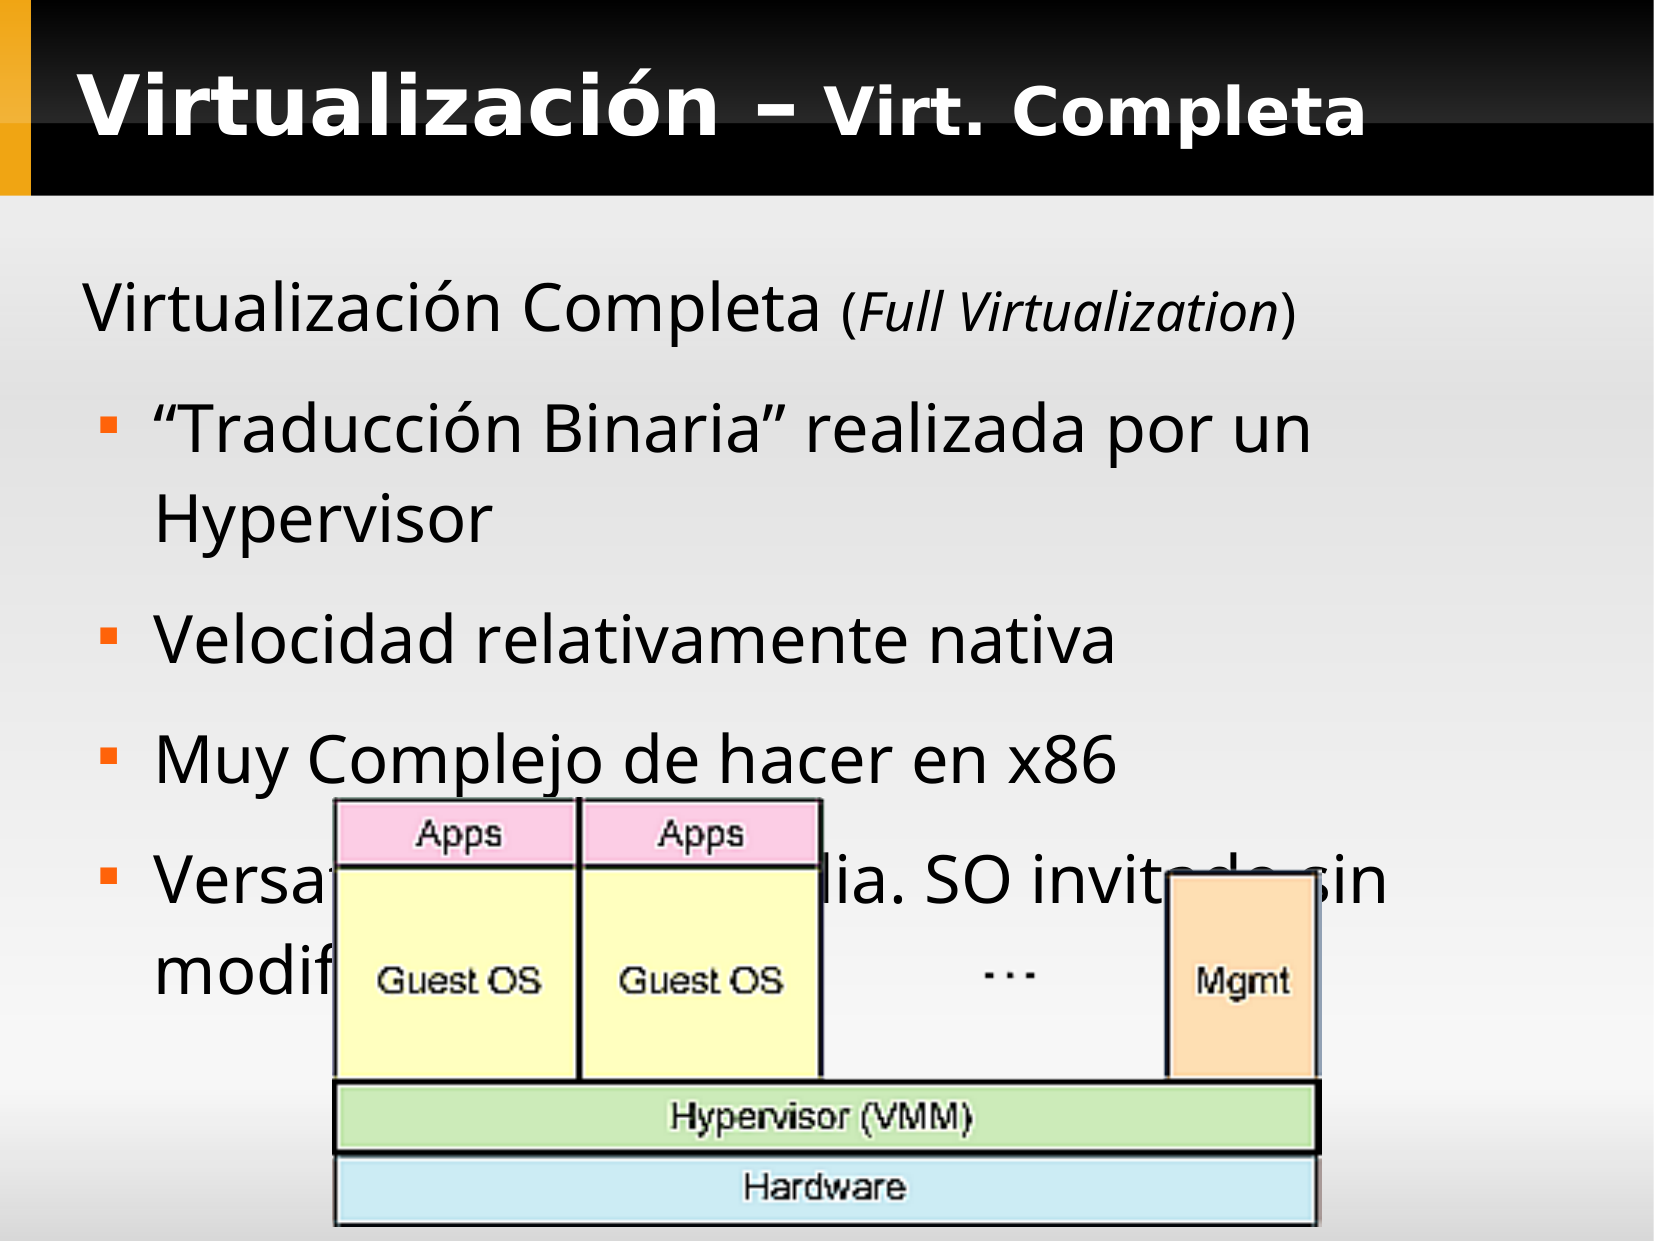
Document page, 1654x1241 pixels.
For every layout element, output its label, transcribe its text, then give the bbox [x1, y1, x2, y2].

list Virtualización Completa (Full Virtualization) “Traducción Binaria” realizada por un Hypervisor Velocidad relativamente nativa Muy Complejo de hacer en x86 Versatilidad Intermedia. SO invitado sin modificar [82, 260, 1654, 1065]
title Virtualización – Virt. Completa [76, 0, 1565, 208]
picture [0, 0, 1654, 1241]
